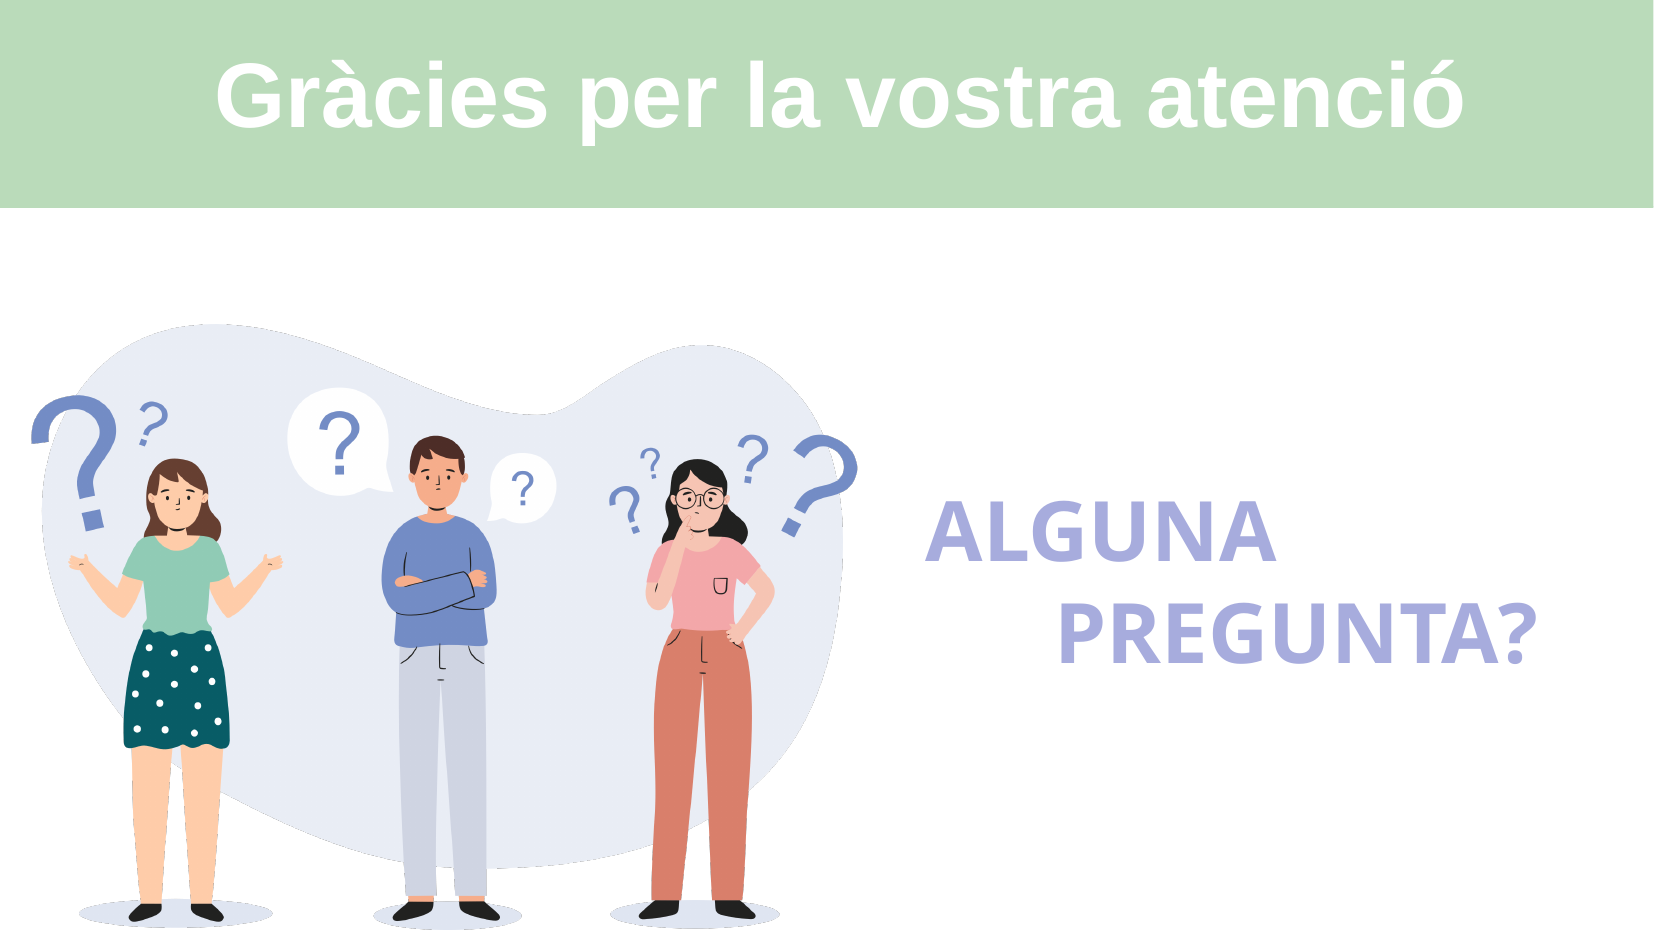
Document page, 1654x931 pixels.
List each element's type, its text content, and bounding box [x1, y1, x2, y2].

picture [10, 324, 862, 930]
text_box Gràcies per la vostra atenció [88, 37, 1595, 302]
text_box [0, 0, 1654, 207]
text_box ALGUNA PREGUNTA? [236, 472, 1654, 802]
